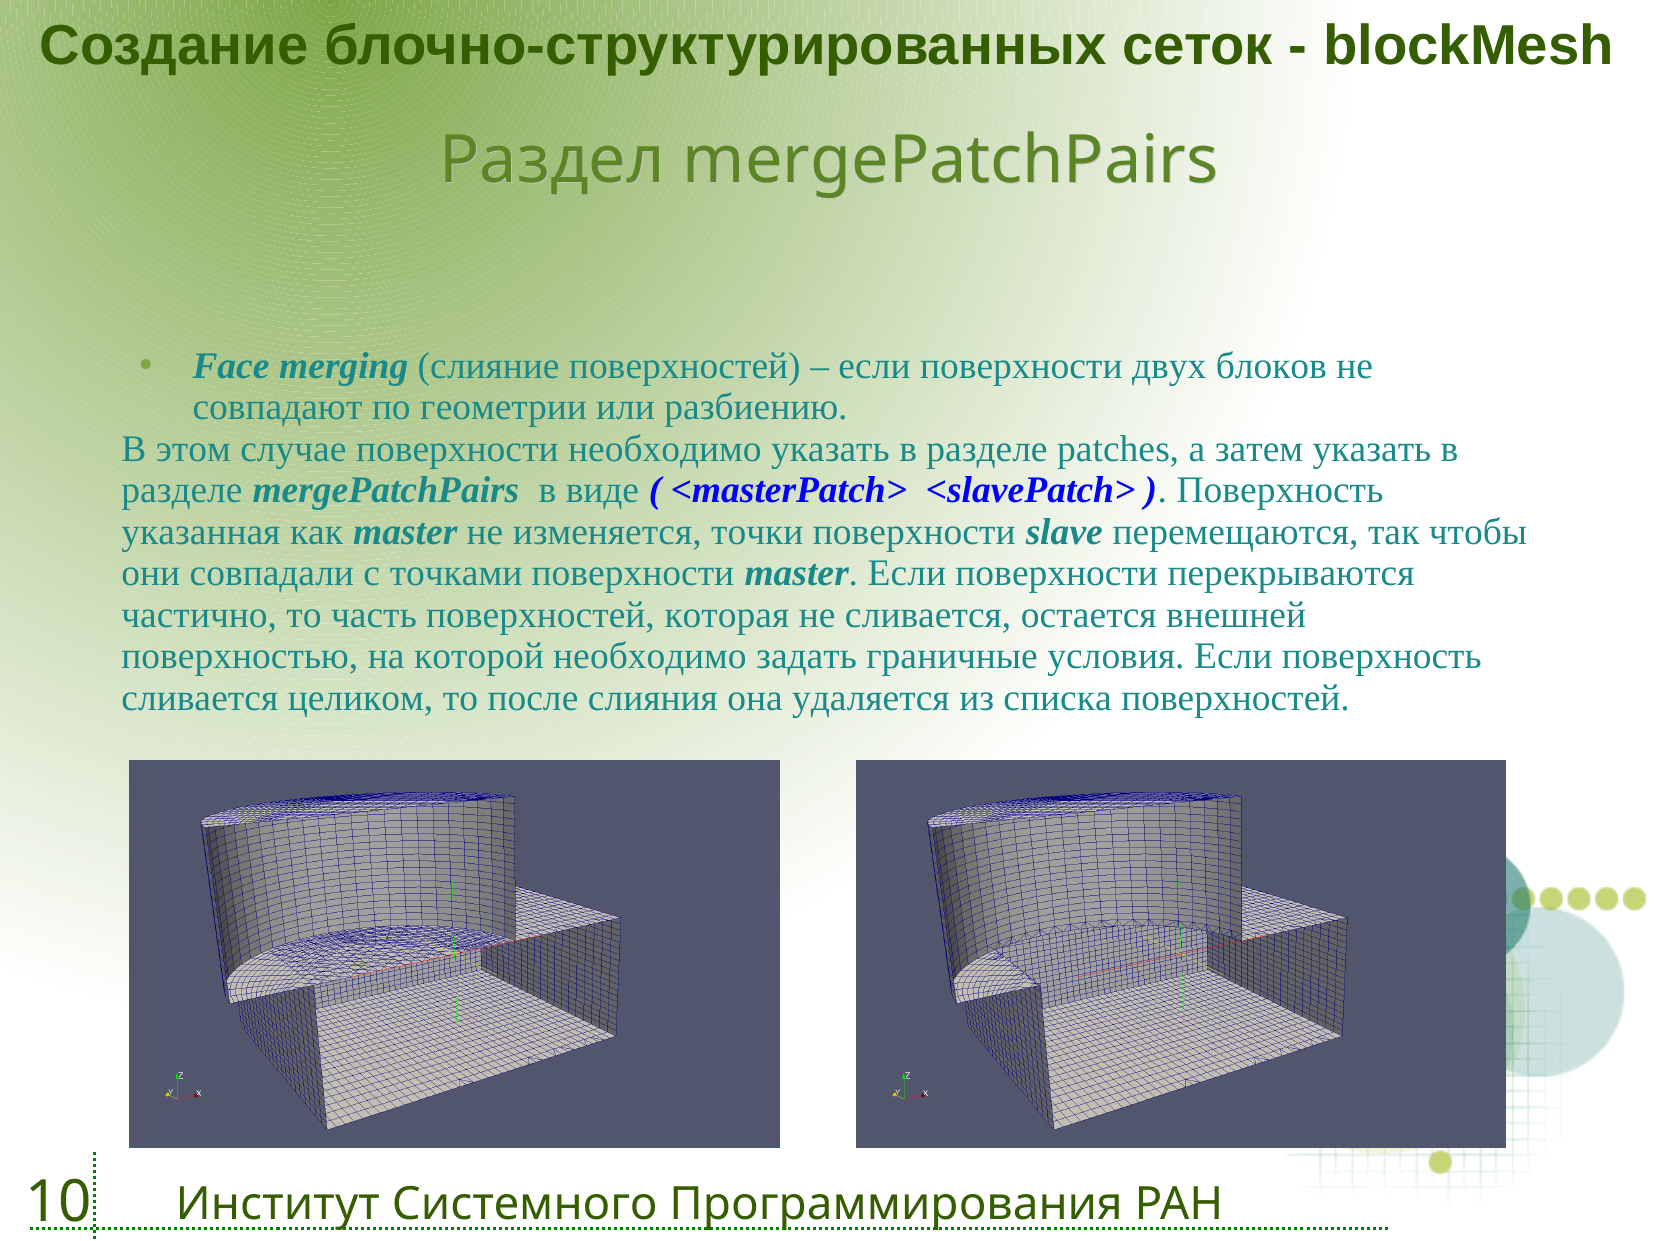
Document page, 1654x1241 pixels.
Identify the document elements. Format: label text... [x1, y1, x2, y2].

list Face merging (слияние поверхностей) – если поверхности двух блоков не совпадают по геометрии или разбиению. В этом случае поверхности необходимо указать в разделе patches, а затем указать в разделе mergePatchPairs в виде ( <masterPatch> <slavePatch> ). Поверхность указанная как master не изменяется, точки поверхности slave перемещаются, так чтобы они совпадали с точками поверхности master. Если поверхности перекрываются частично, то часть поверхностей, которая не сливается, остается внешней поверхностью, на которой необходимо задать граничные условия. Если поверхность сливается целиком, то после слияния она удаляется из списка поверхностей. [121, 344, 1534, 1127]
picture [856, 760, 1654, 1211]
picture [129, 760, 780, 1148]
title Раздел mergePatchPairs [5, 106, 1654, 207]
